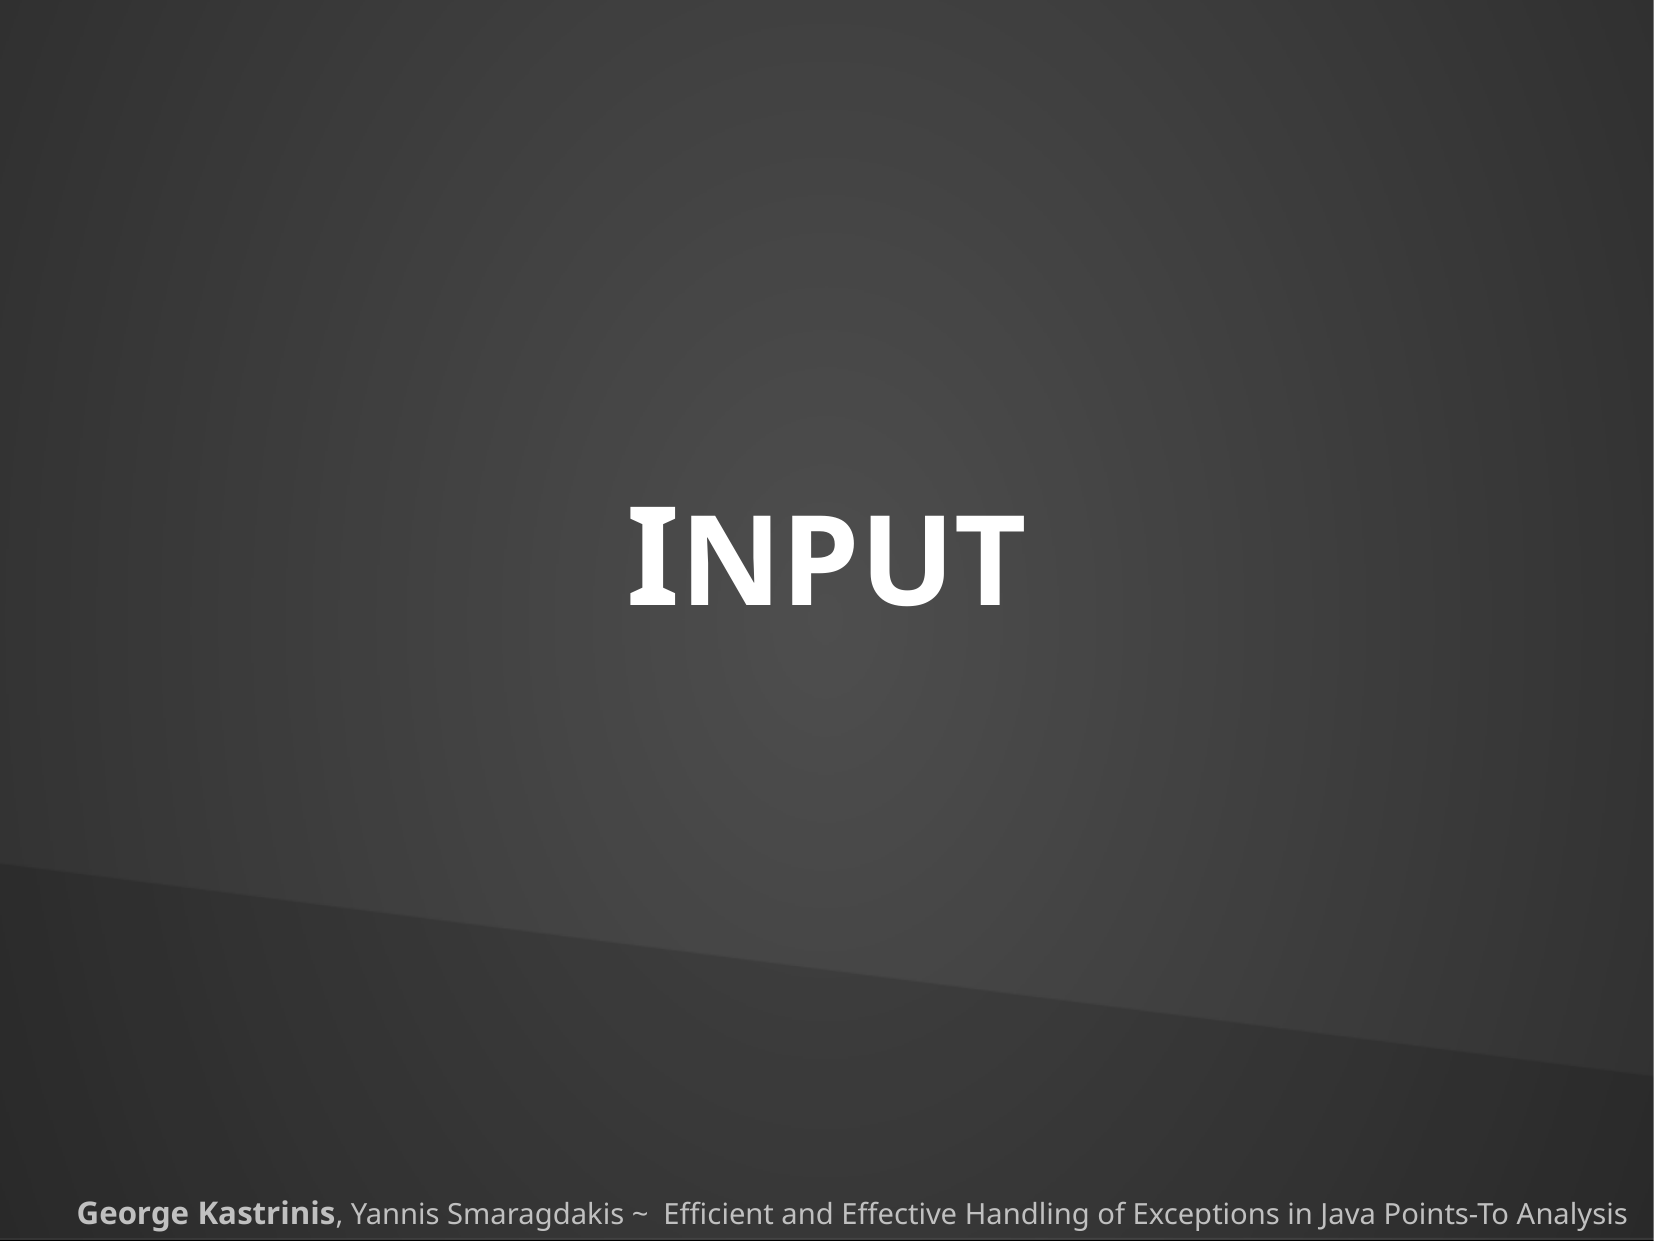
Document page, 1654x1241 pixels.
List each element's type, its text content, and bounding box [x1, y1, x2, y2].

picture [0, 0, 1654, 1241]
text_box INPUT [489, 451, 1165, 621]
